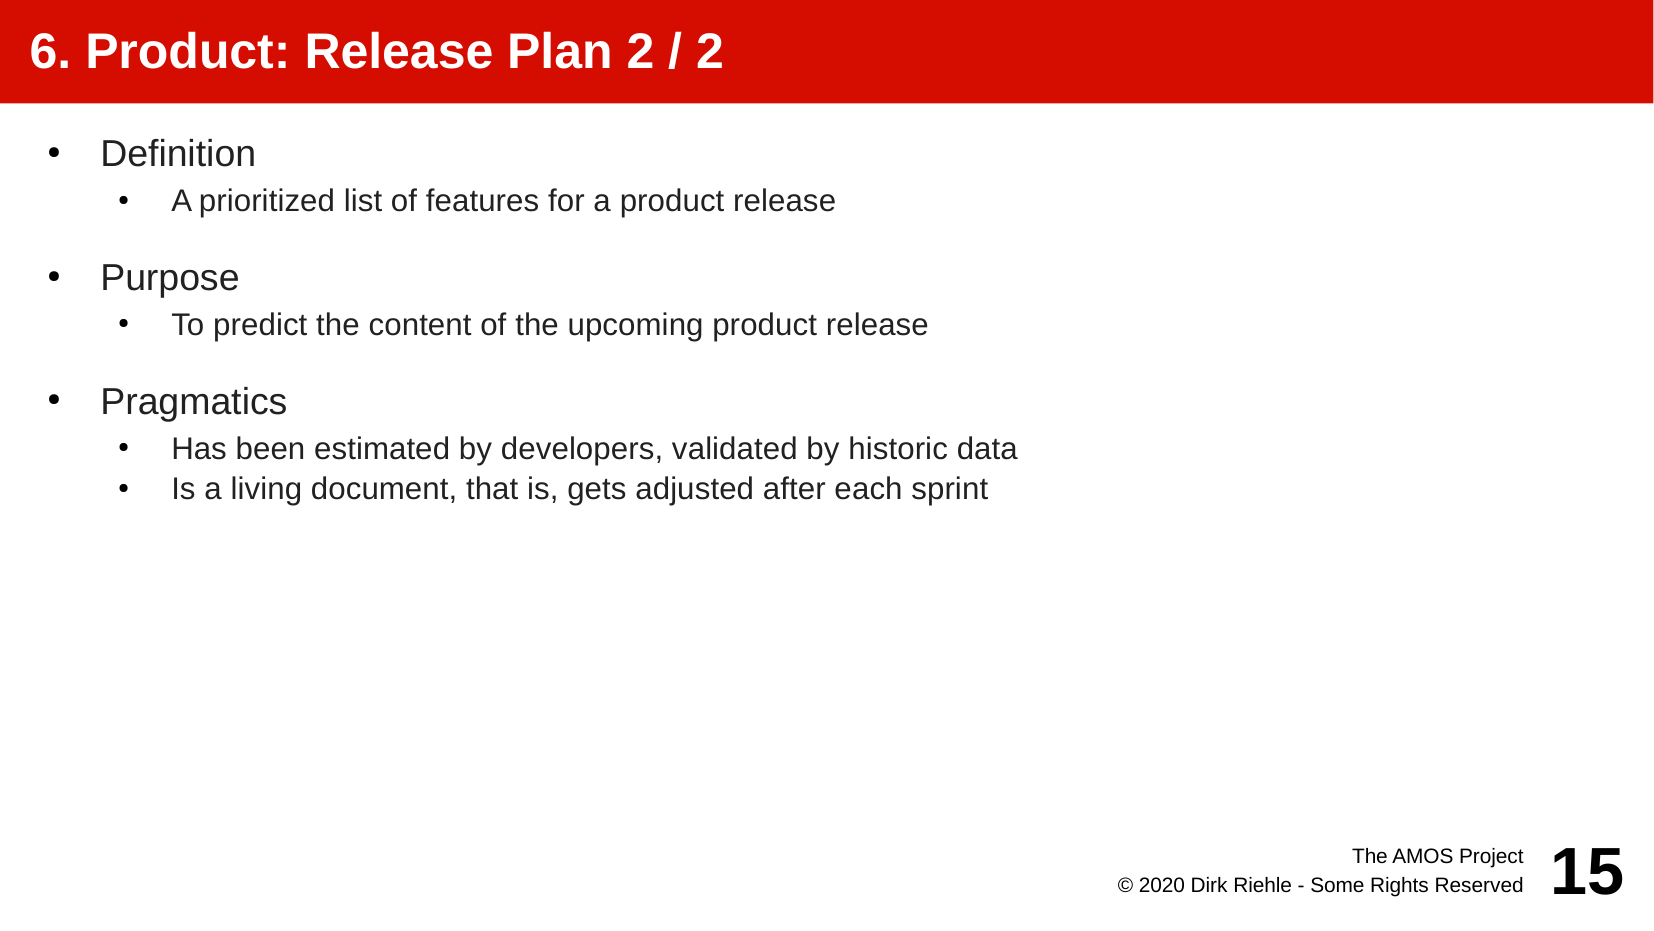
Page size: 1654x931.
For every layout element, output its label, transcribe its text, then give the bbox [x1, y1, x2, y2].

list Definition A prioritized list of features for a product release Purpose To predict the content of the upcoming product release Pragmatics Has been estimated by developers, validated by historic data Is a living document, that is, gets adjusted after each sprint [29, 132, 1625, 813]
title 6. Product: Release Plan 2 / 2 [0, 0, 1654, 104]
